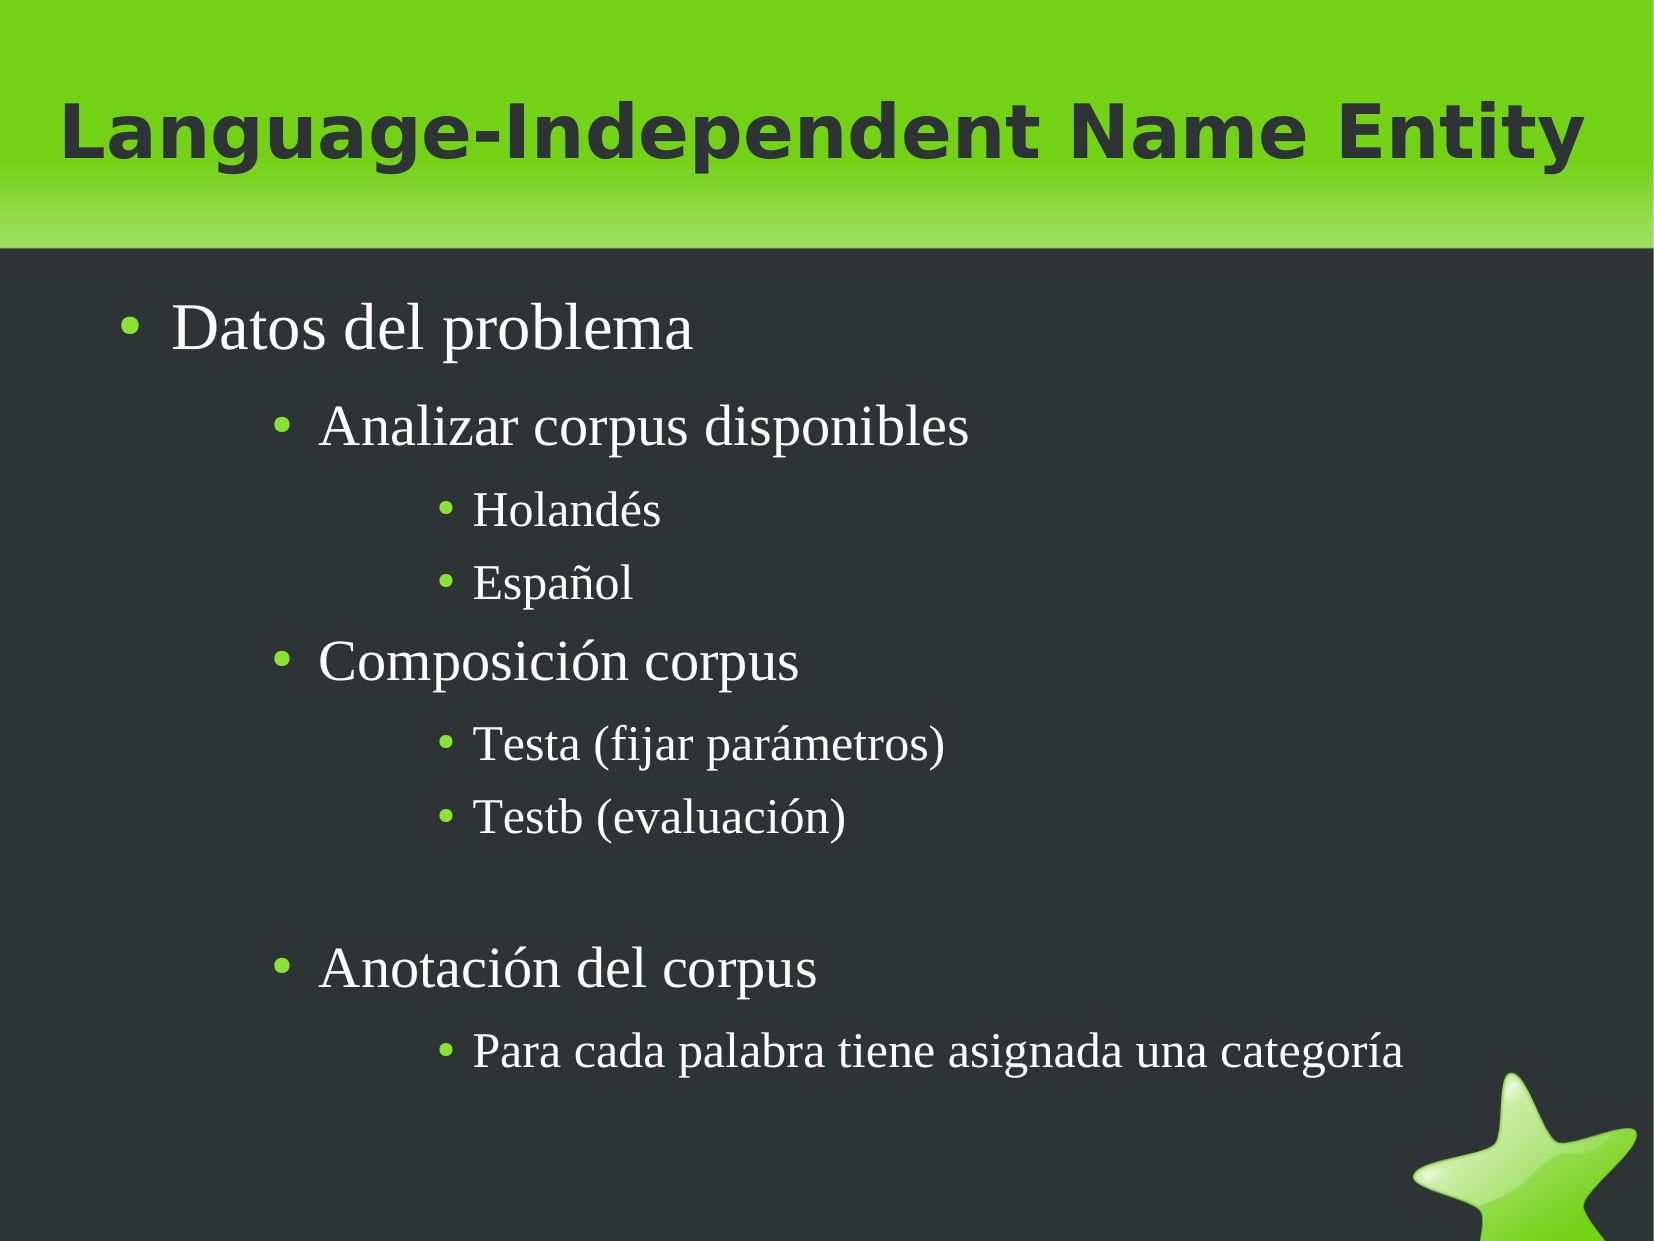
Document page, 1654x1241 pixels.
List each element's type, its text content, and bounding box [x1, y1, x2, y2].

picture [0, 0, 1654, 1241]
title Language-Independent Name Entity [59, 29, 1595, 237]
list Datos del problema Analizar corpus disponibles Holandés Español Composición corpus Testa (fijar parámetros) Testb (evaluación) Anotación del corpus Para cada palabra tiene asignada una categoría [82, 290, 1571, 1241]
